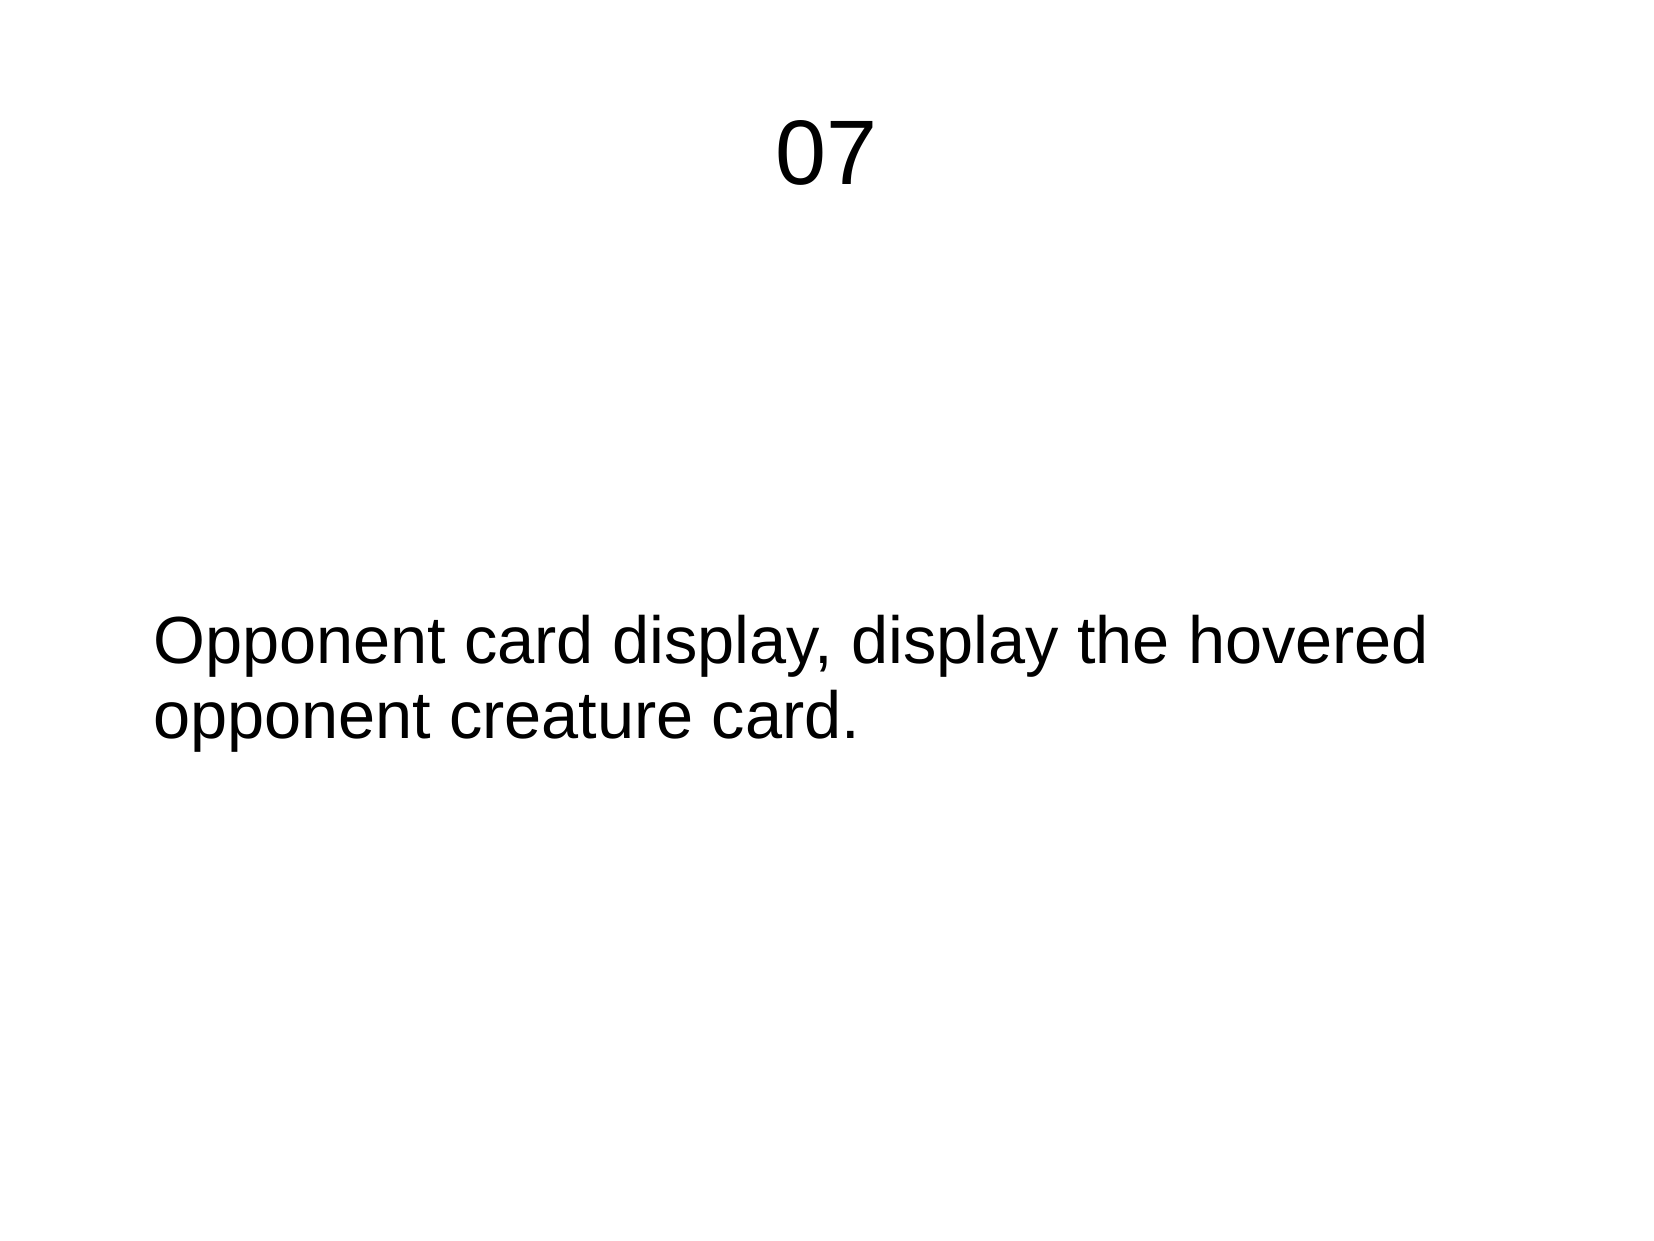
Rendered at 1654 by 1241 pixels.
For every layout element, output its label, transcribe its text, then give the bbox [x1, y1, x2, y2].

title 07 [82, 49, 1571, 257]
list Opponent card display, display the hovered opponent creature card. [82, 290, 1571, 1109]
